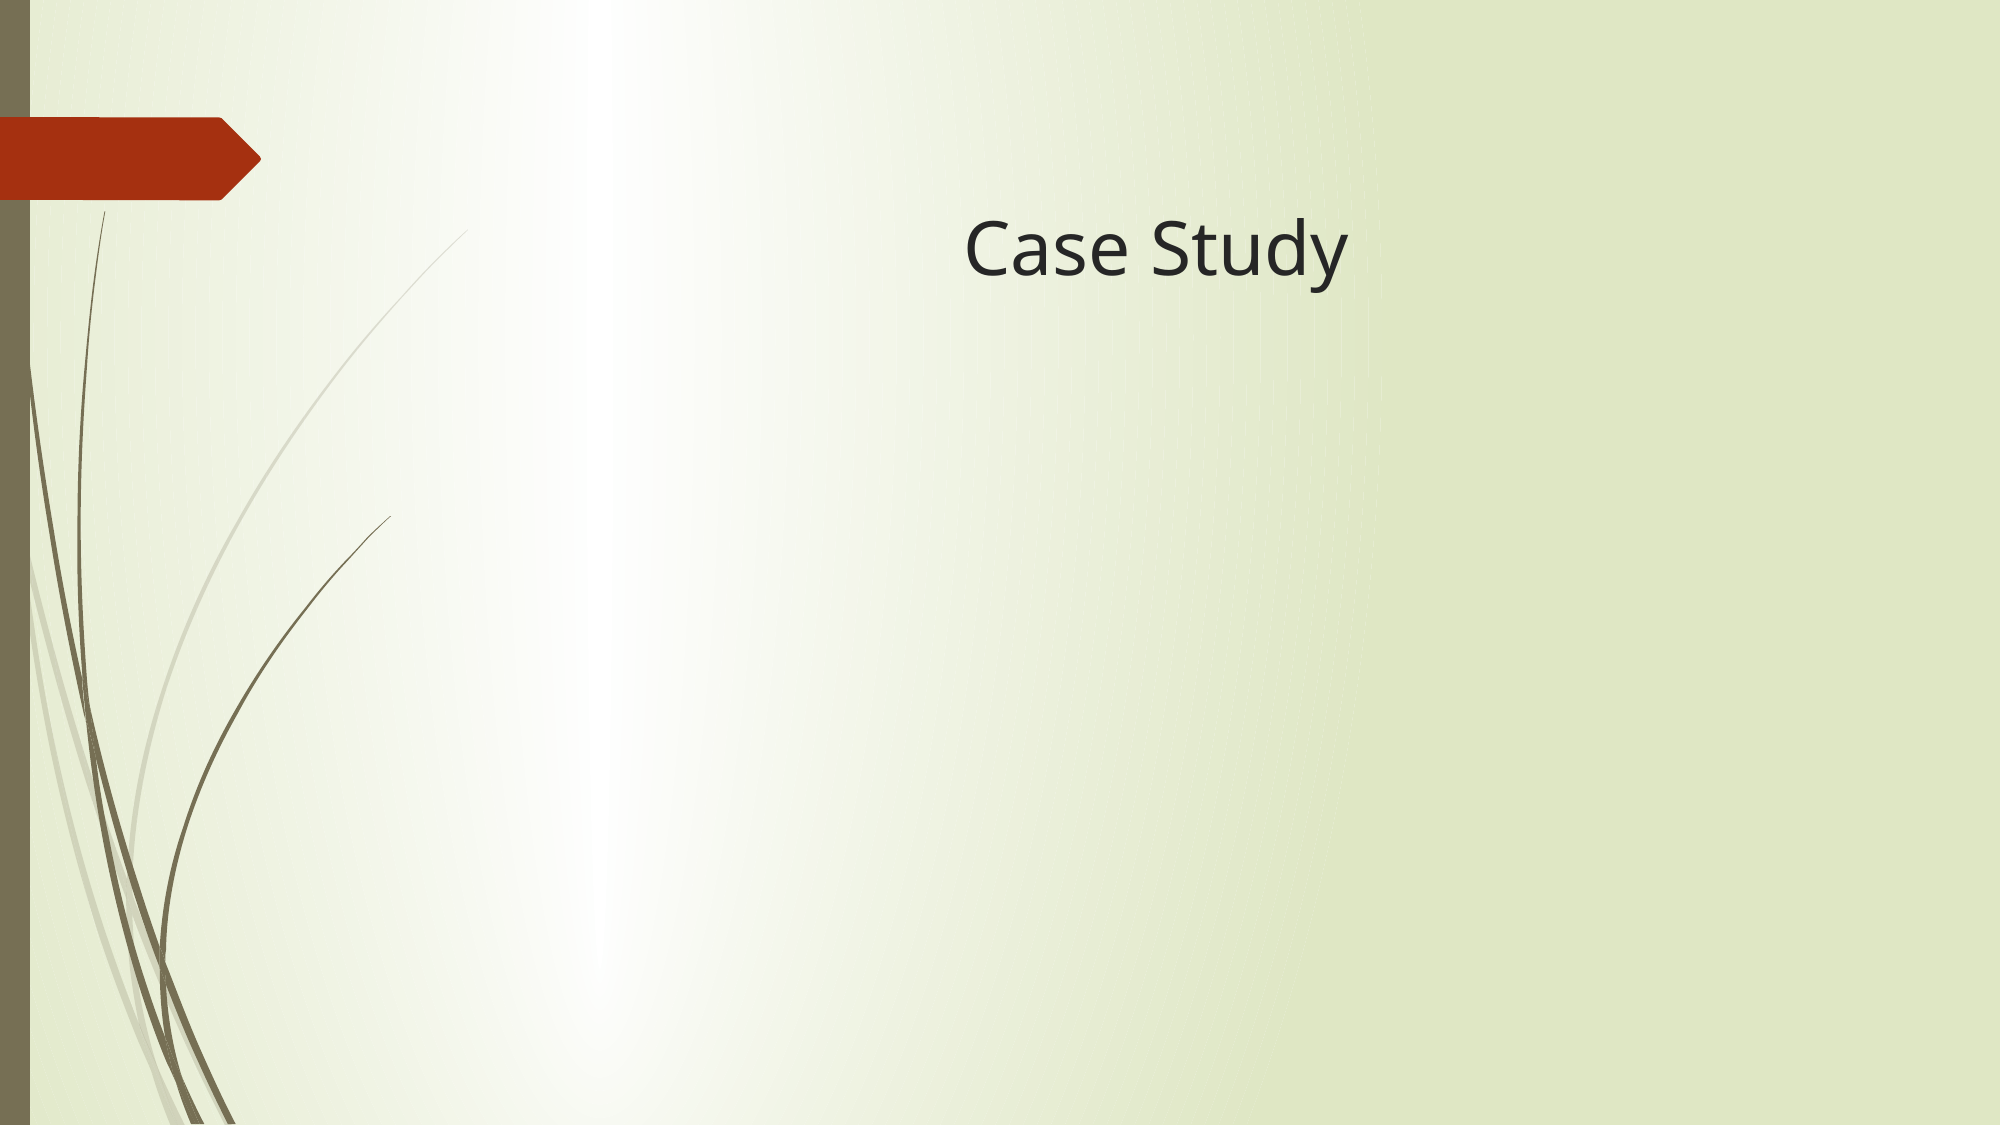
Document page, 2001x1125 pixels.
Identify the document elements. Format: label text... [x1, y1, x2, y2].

title Case Study [425, 102, 1888, 313]
